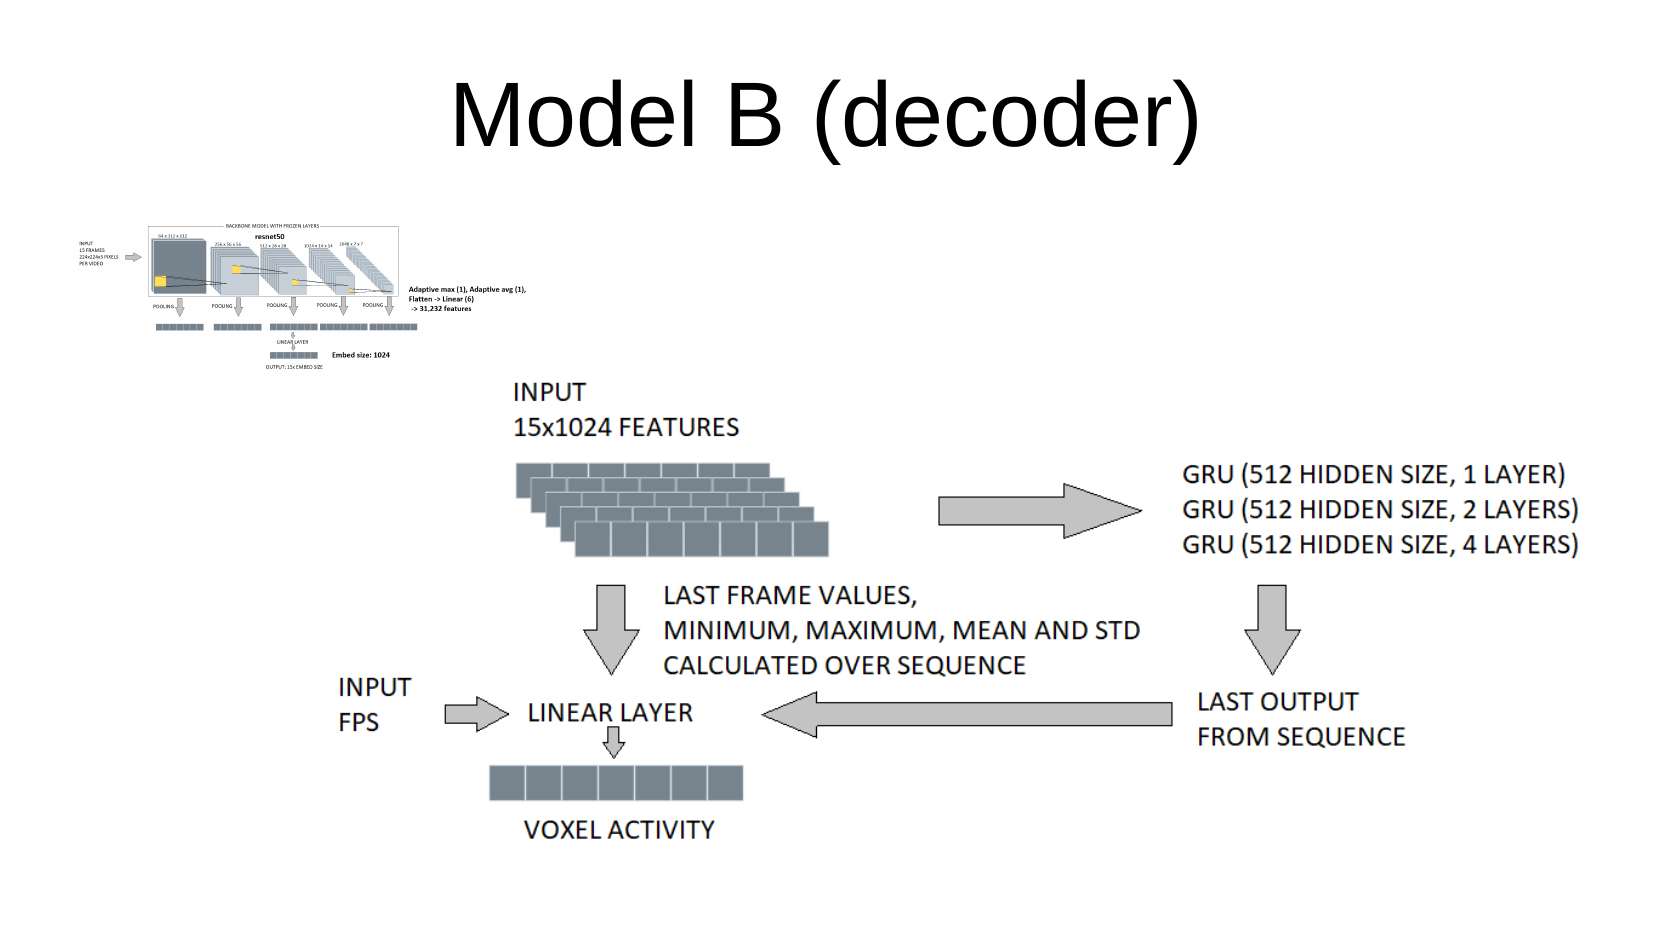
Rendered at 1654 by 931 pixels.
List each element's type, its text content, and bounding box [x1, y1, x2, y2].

picture [78, 219, 1596, 863]
title Model B (decoder) [82, 37, 1571, 193]
